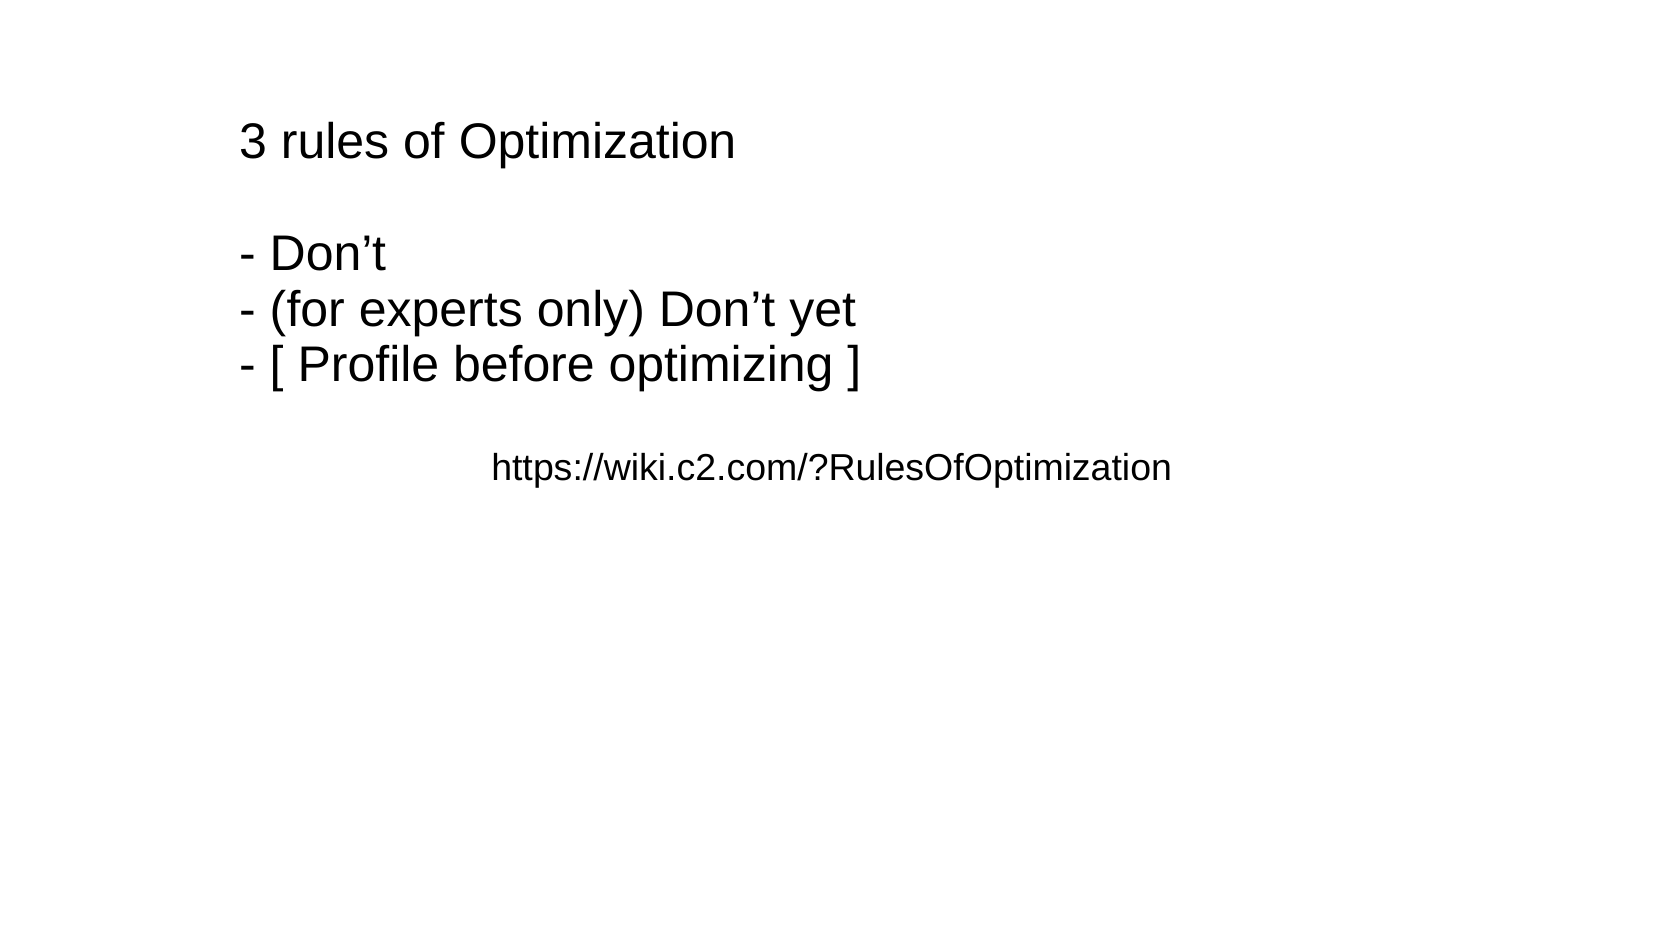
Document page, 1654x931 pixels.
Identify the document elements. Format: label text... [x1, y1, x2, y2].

text_box 3 rules of Optimization - Don’t - (for experts only) Don’t yet - [ Profile before optimizing ] [224, 106, 1075, 512]
text_box https://wiki.c2.com/?RulesOfOptimization [476, 439, 1188, 497]
